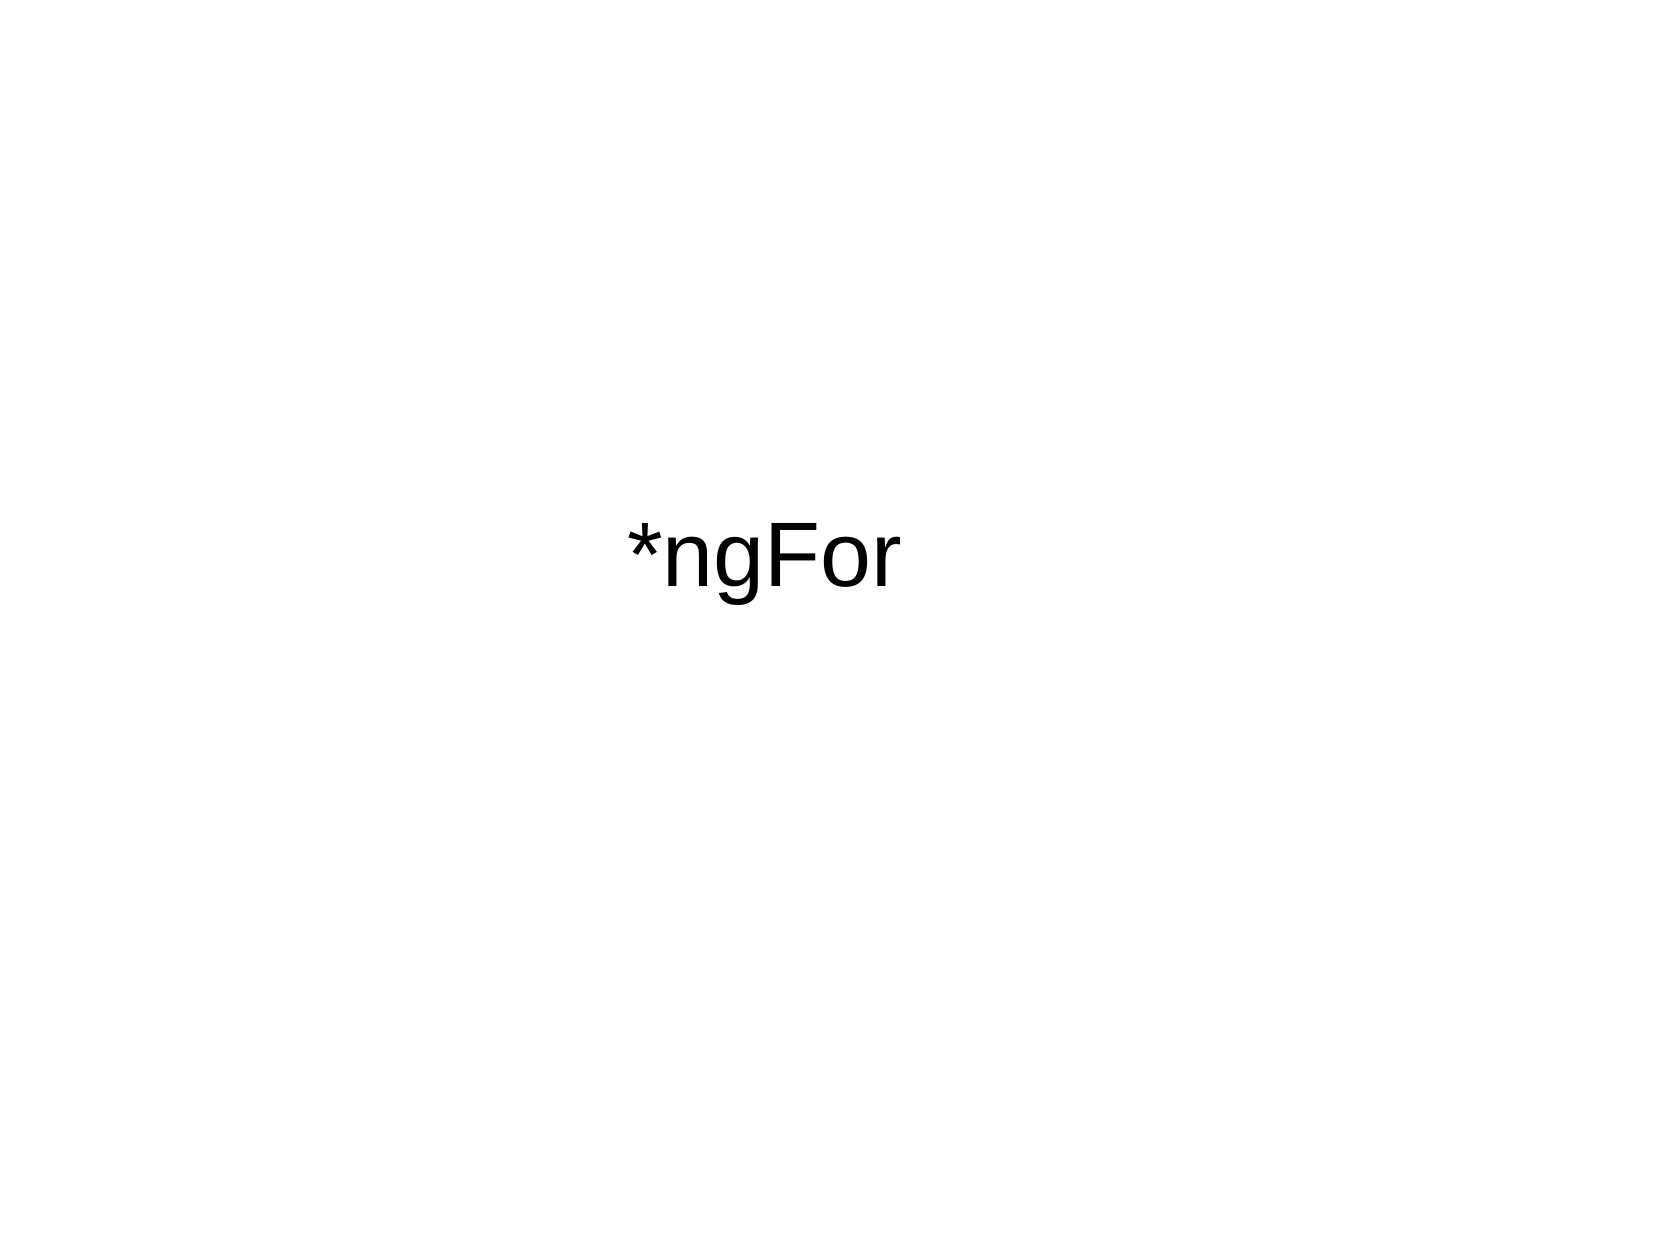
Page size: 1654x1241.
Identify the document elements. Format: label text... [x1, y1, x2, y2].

text_box *ngFor [645, 495, 886, 616]
